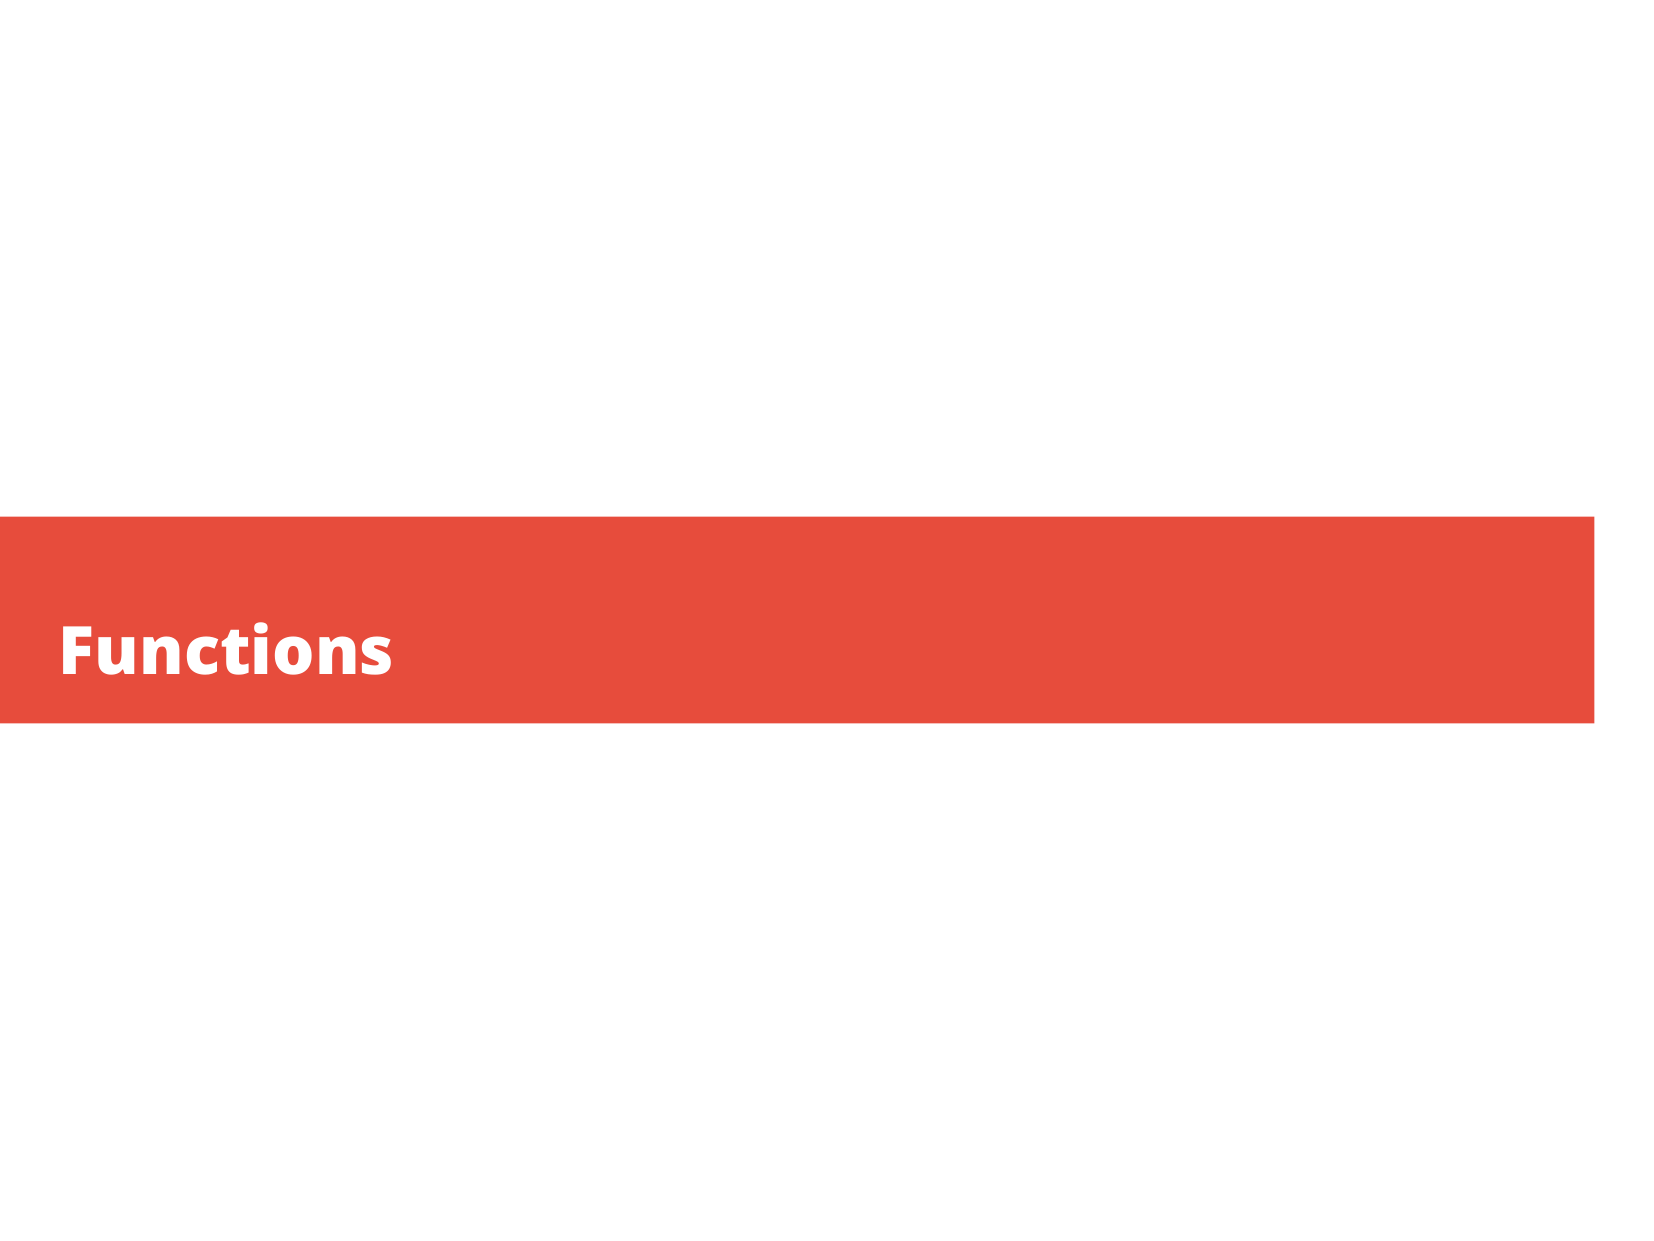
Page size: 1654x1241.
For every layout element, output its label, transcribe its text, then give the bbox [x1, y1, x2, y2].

title Functions [59, 546, 1595, 694]
